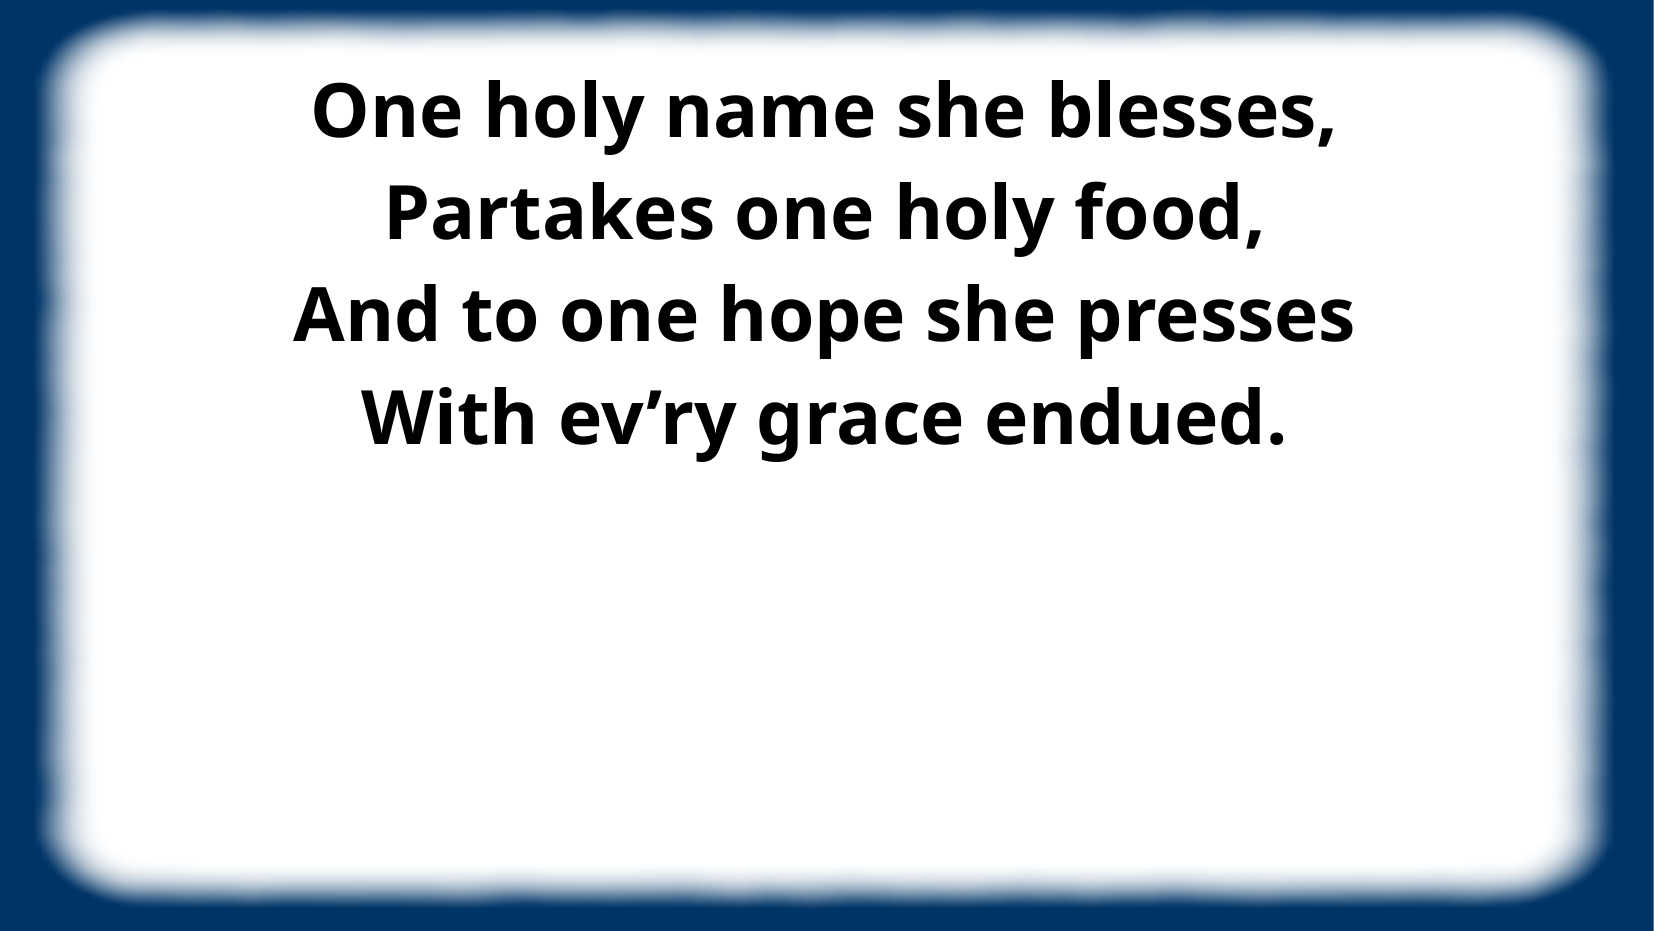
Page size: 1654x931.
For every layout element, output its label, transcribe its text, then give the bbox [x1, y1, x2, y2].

text_box One holy name she blesses, Partakes one holy food, And to one hope she presses With ev’ry grace endued. [90, 49, 1561, 464]
picture [0, 0, 1654, 931]
